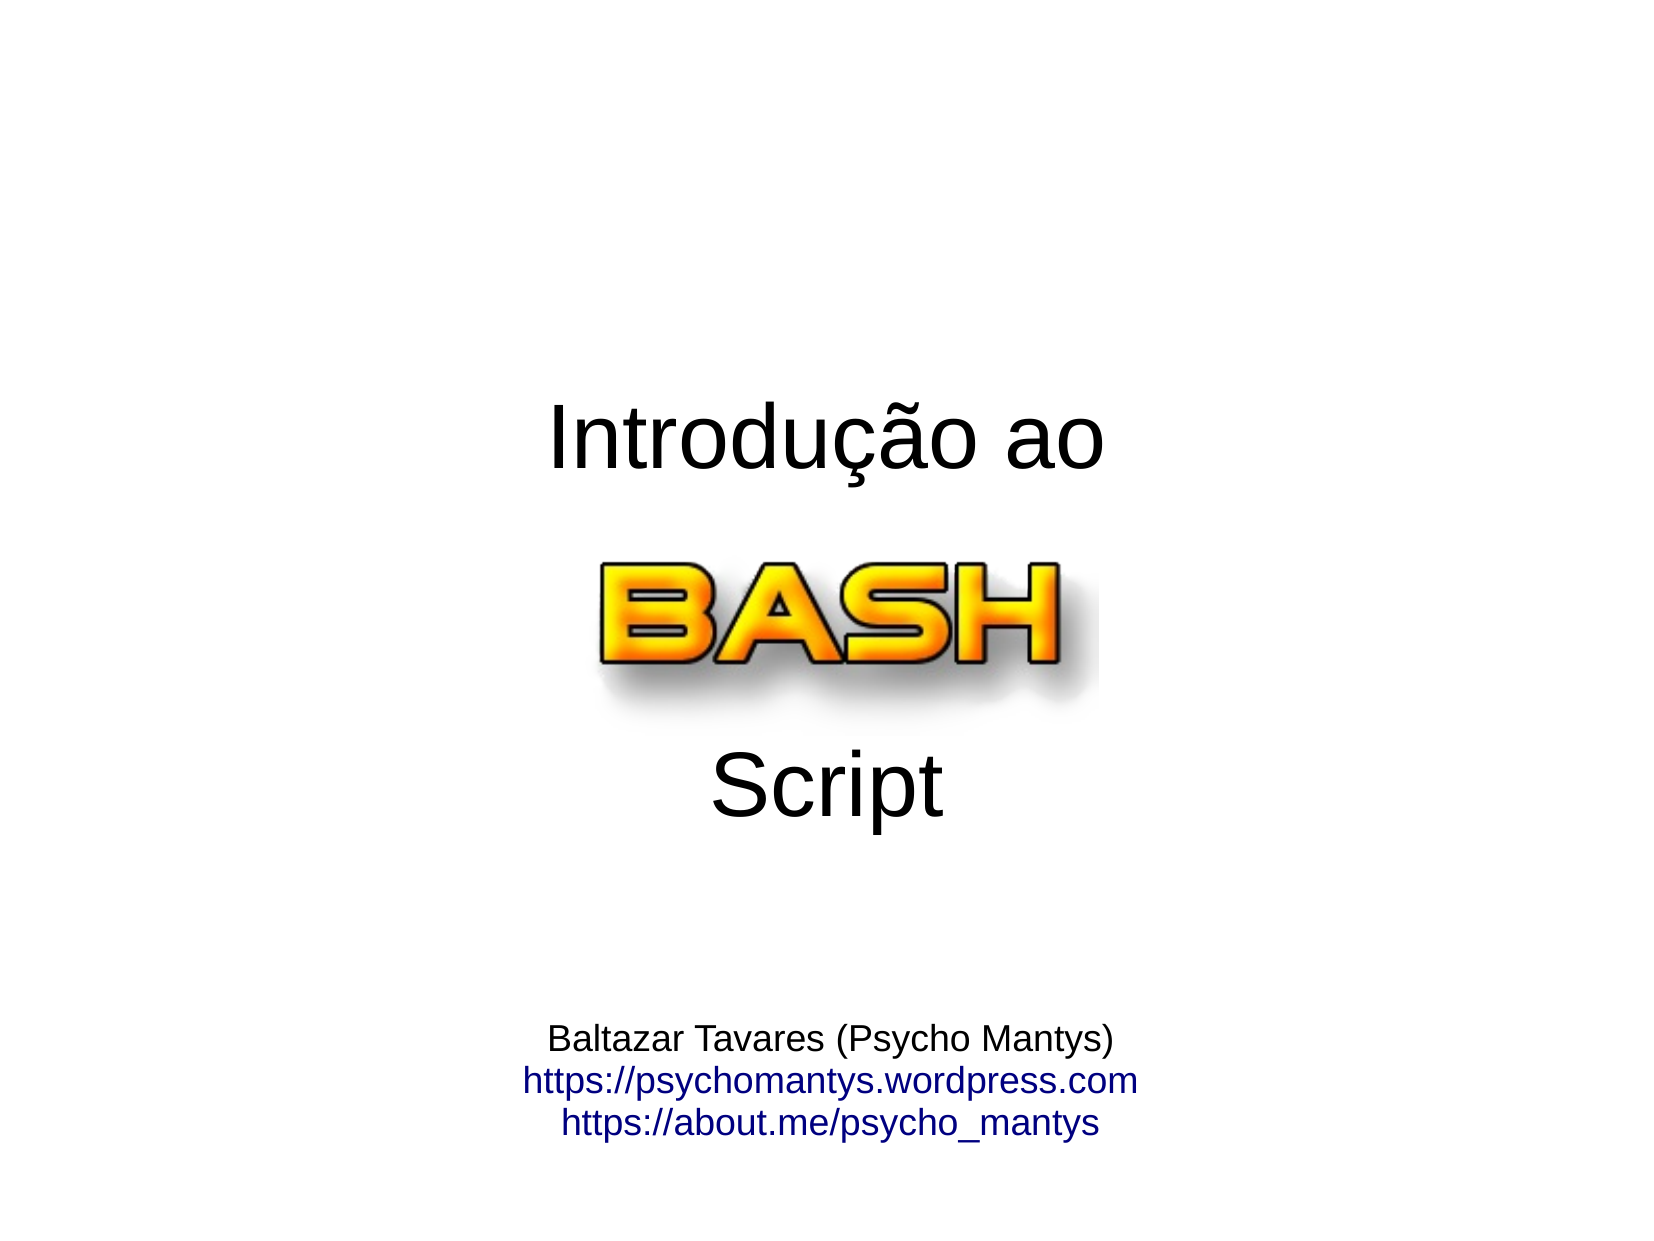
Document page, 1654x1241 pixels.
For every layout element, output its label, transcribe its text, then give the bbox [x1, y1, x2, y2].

title Script [82, 688, 1571, 881]
text_box Baltazar Tavares (Psycho Mantys) https://psychomantys.wordpress.com https://about.me/psycho_mantys [507, 1009, 1154, 1151]
picture [565, 533, 1099, 688]
title Introdução ao [82, 340, 1571, 533]
